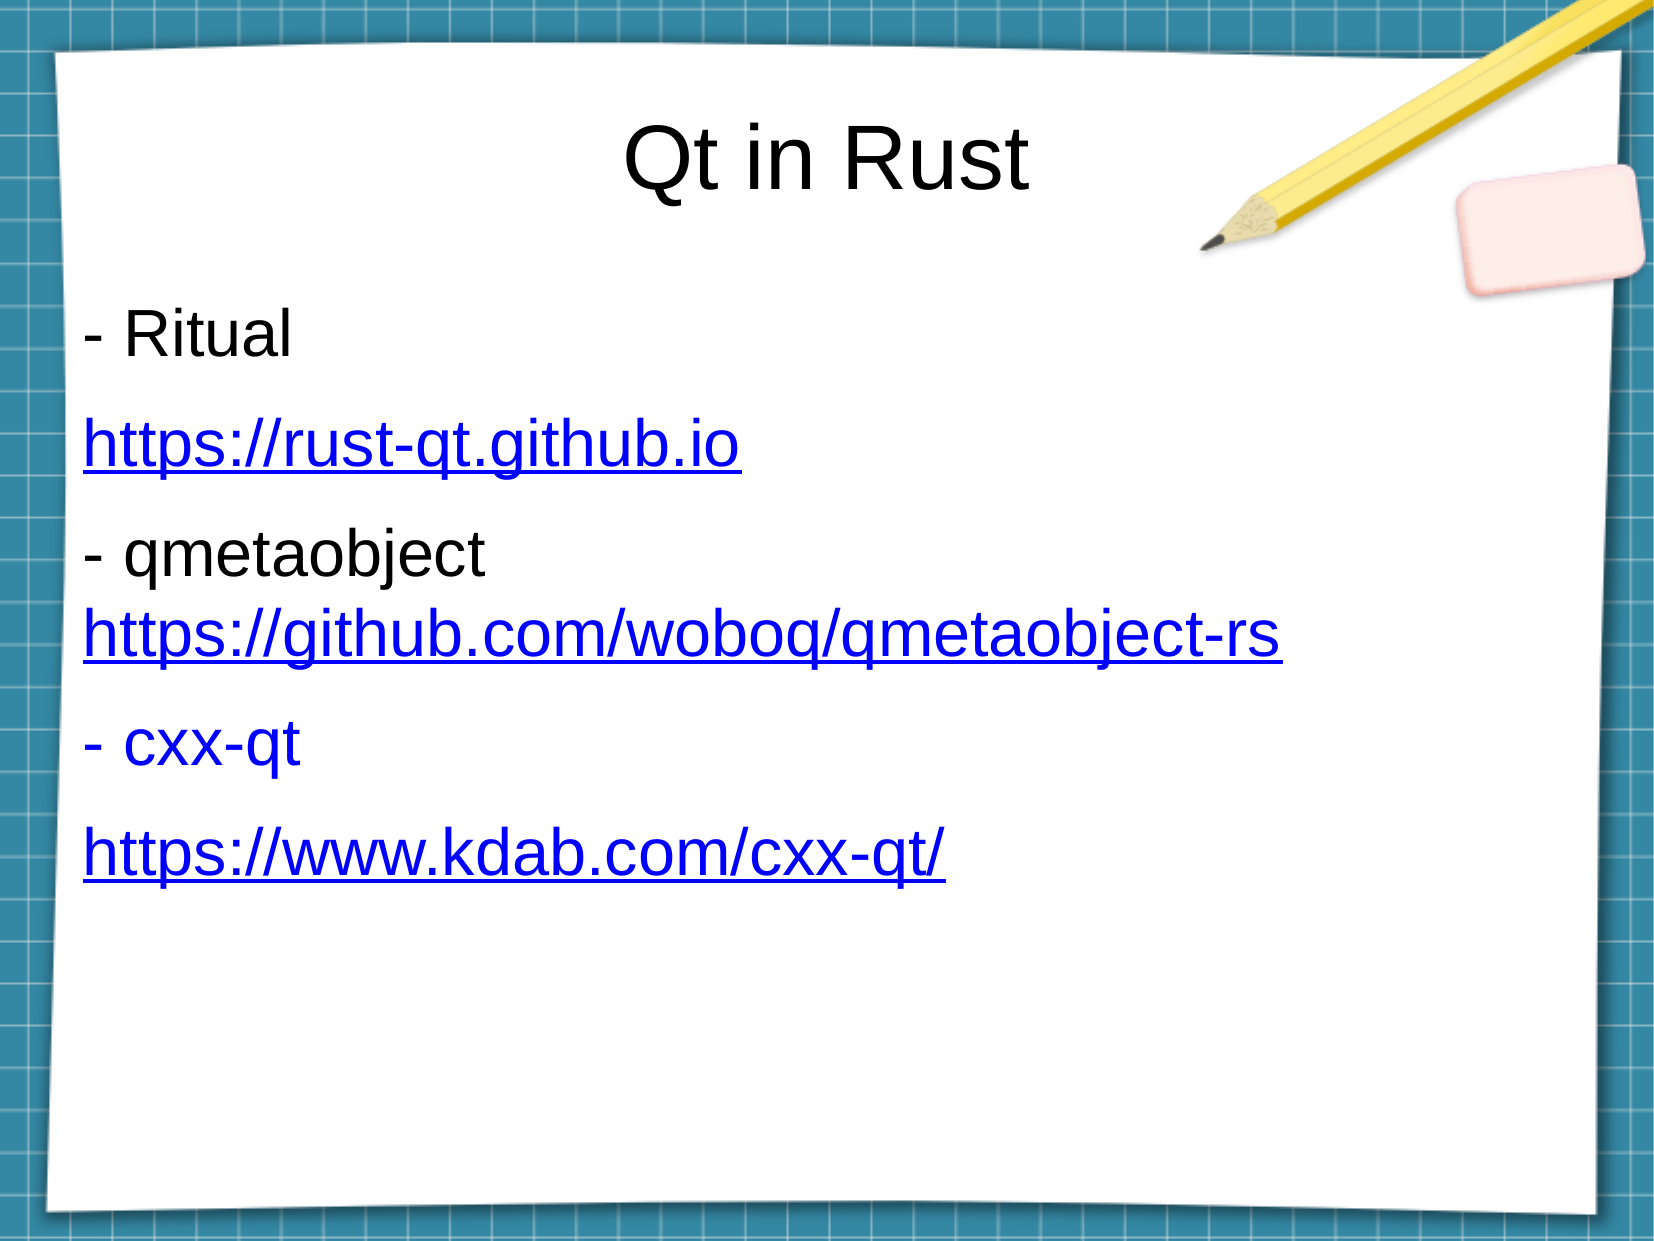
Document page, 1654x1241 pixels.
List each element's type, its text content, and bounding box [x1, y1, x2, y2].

text_box - Ritual https://rust-qt.github.io - qmetaobjecthttps://github.com/woboq/qmetaobject-rs - cxx-qt https://www.kdab.com/cxx-qt/ [82, 290, 1571, 1010]
text_box Qt in Rust [82, 49, 1571, 257]
picture [0, 0, 1654, 1241]
